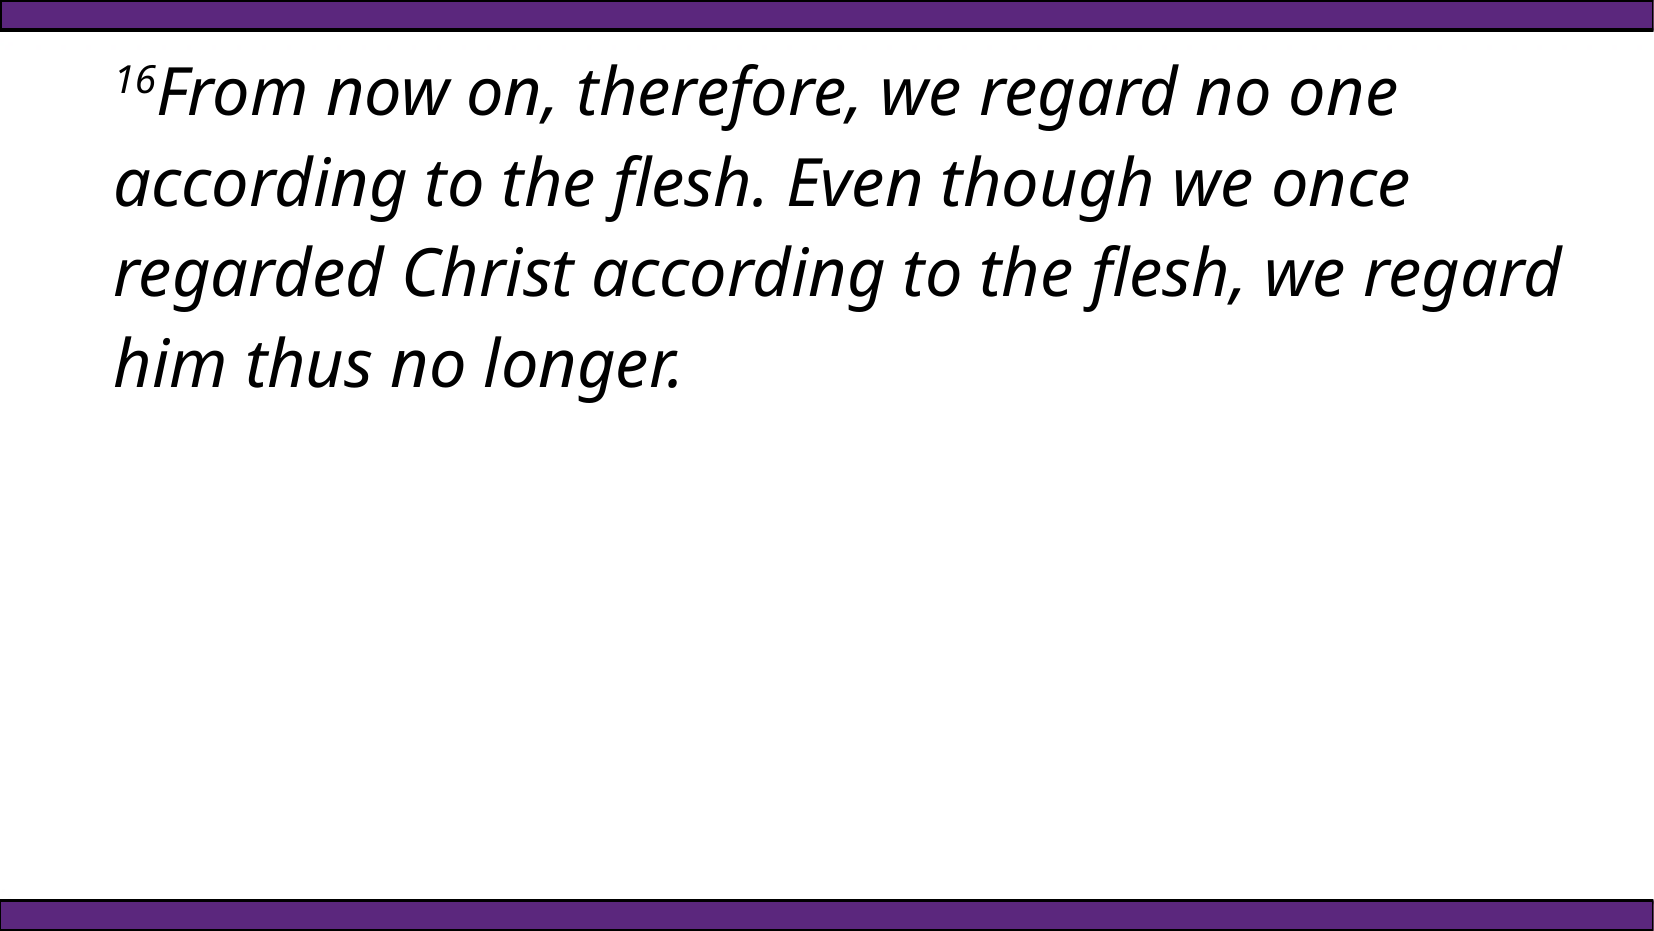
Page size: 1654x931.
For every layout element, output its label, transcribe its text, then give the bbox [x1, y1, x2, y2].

picture [0, 31, 1654, 900]
text_box 16From now on, therefore, we regard no one according to the flesh. Even though we once regarded Christ according to the flesh, we regard him thus no longer. [98, 36, 1591, 407]
text_box [0, 900, 1654, 931]
text_box [0, 0, 1654, 31]
